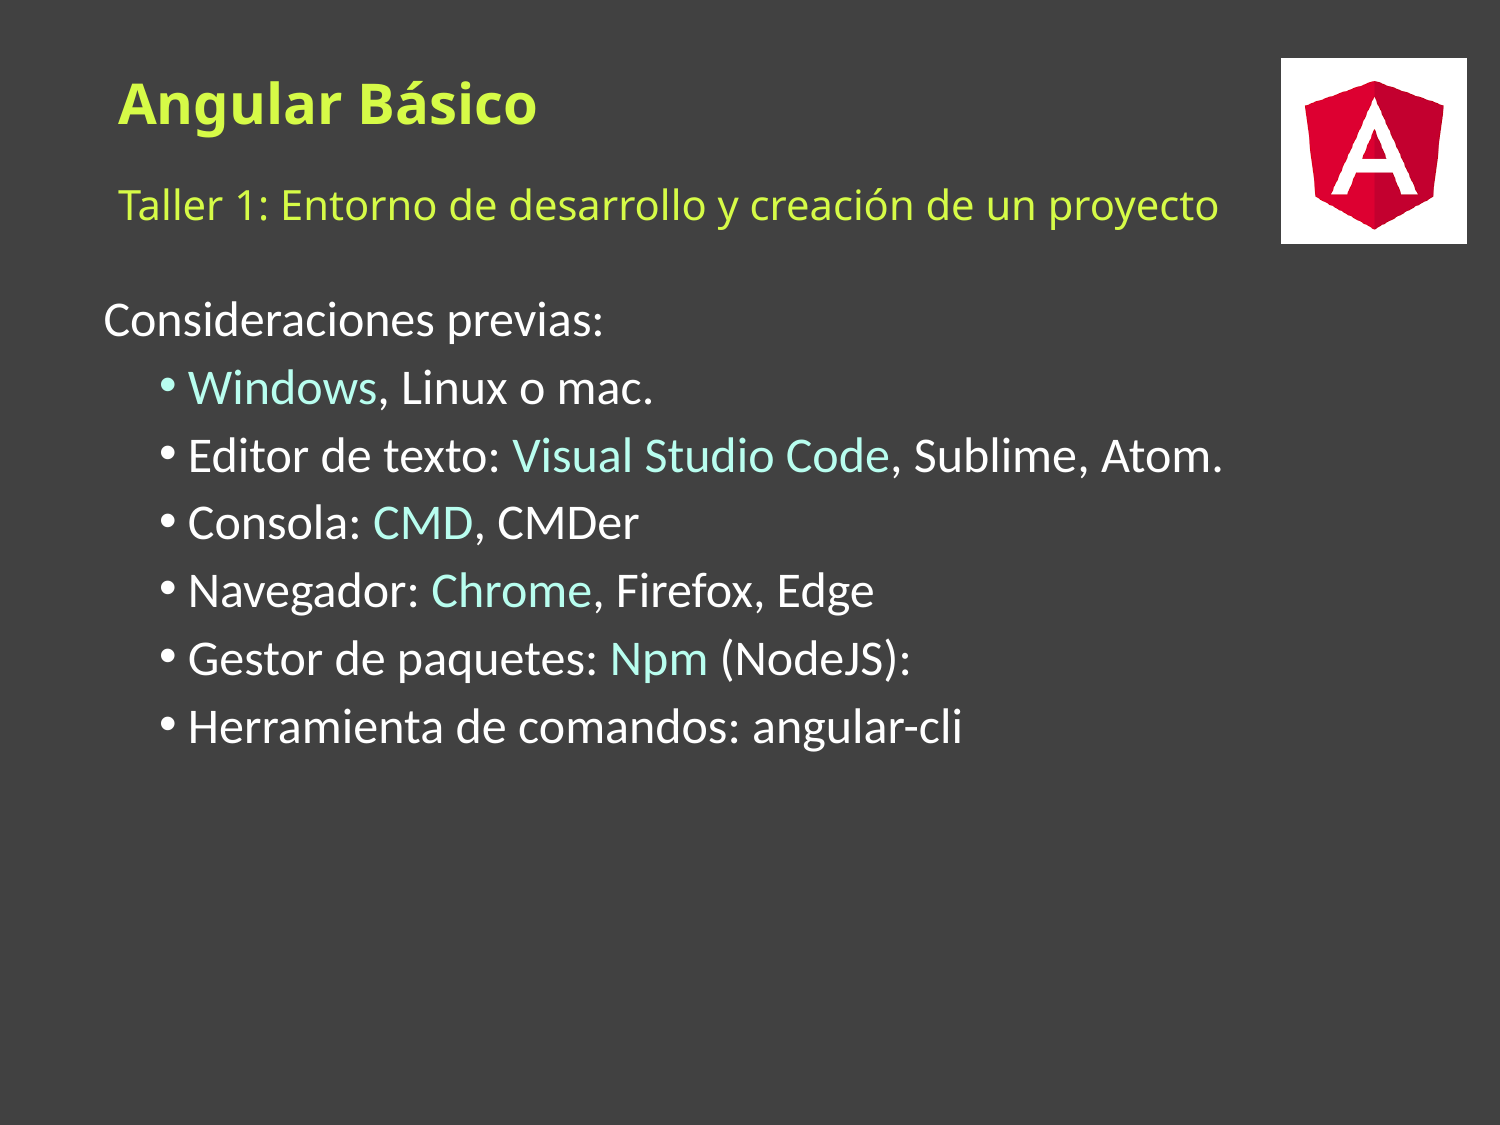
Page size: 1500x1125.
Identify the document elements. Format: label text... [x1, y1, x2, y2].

picture [1281, 58, 1467, 244]
title Angular Básico [103, 59, 1282, 144]
list Consideraciones previas: Windows, Linux o mac. Editor de texto: Visual Studio Code, Sublime, Atom. Consola: CMD, CMDer Navegador: Chrome, Firefox, Edge Gestor de paquetes: Npm (NodeJS): Herramienta de comandos: angular-cli [88, 278, 1383, 993]
list Taller 1: Entorno de desarrollo y creación de un proyecto [103, 163, 1282, 244]
